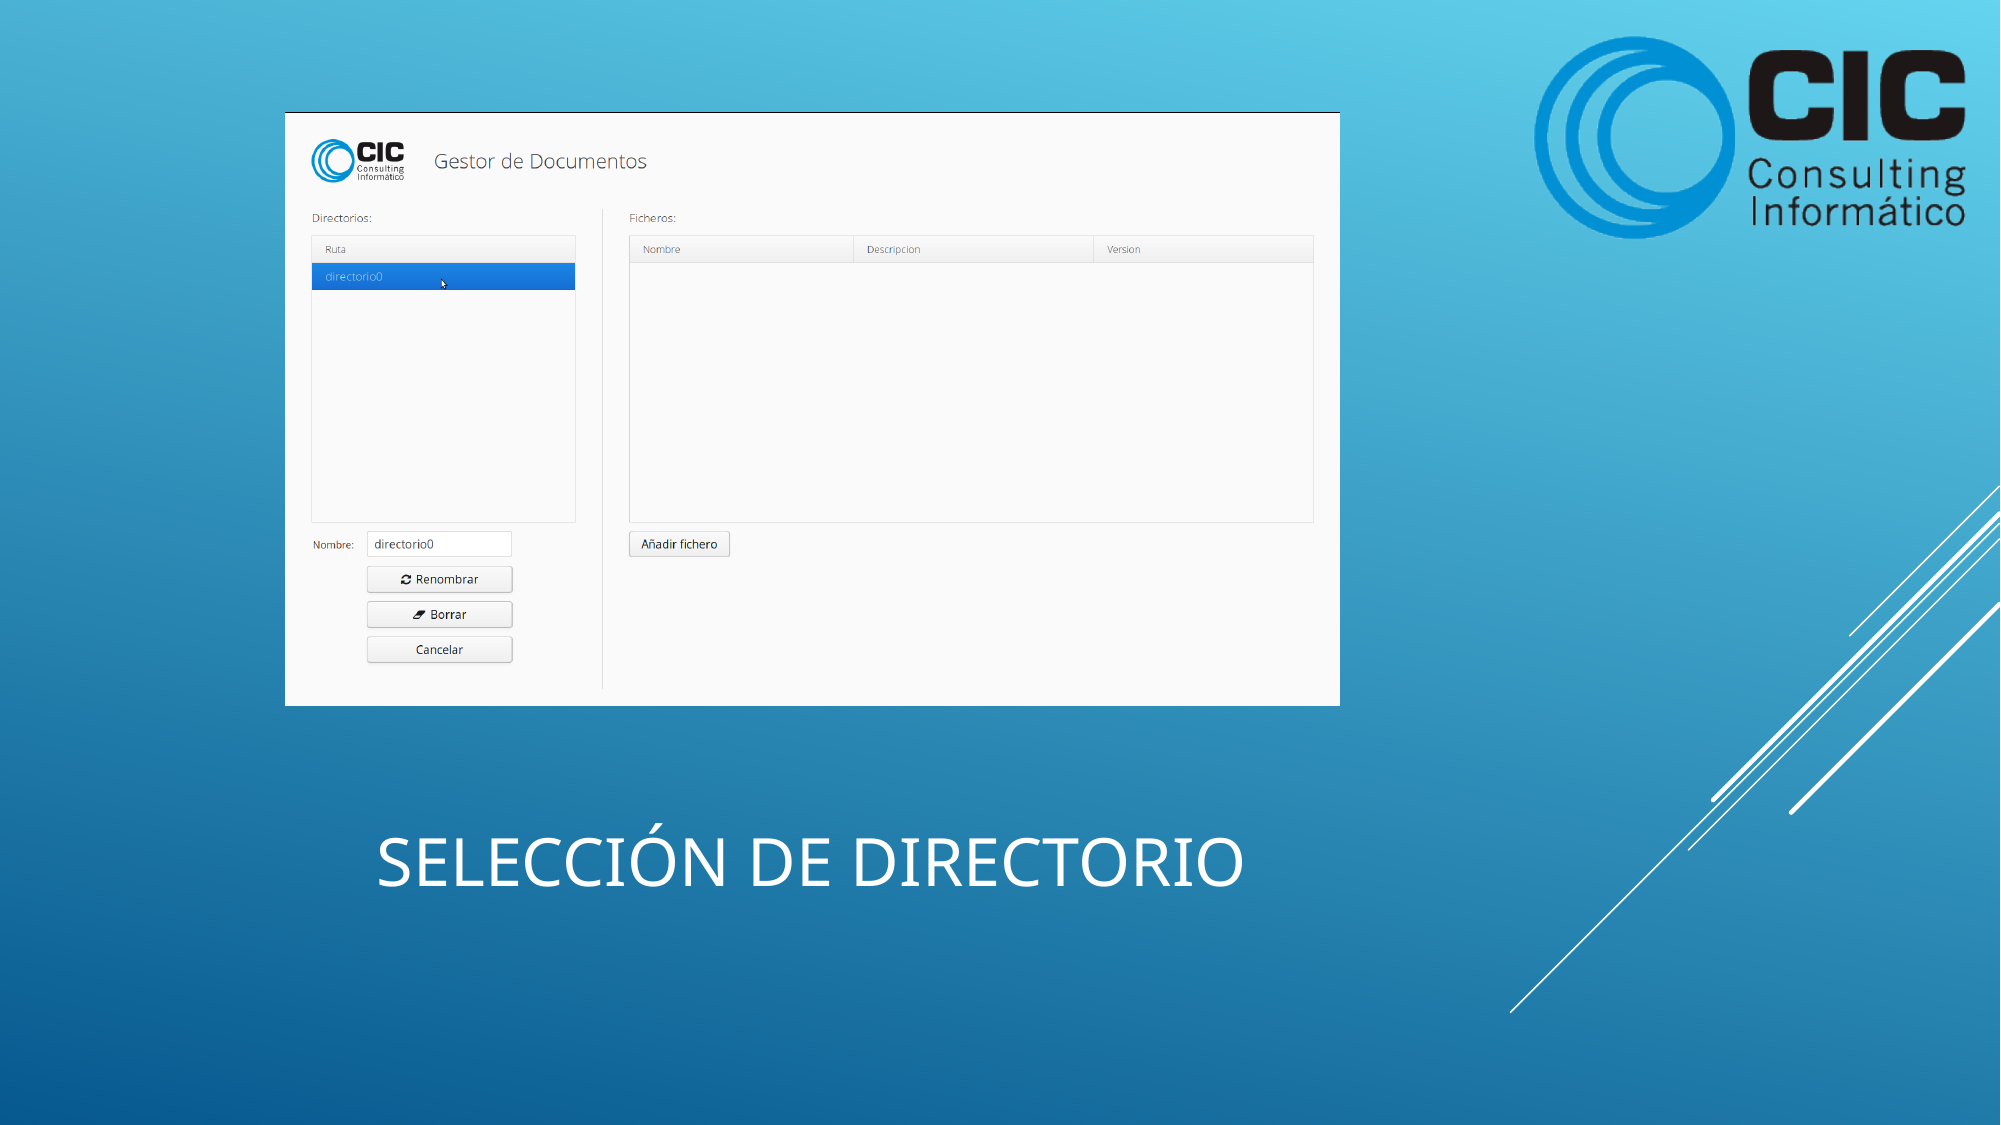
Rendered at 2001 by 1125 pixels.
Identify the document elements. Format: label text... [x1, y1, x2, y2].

picture [285, 112, 1340, 706]
title Selección de directorio [112, 736, 1513, 984]
picture [1512, 0, 1988, 295]
